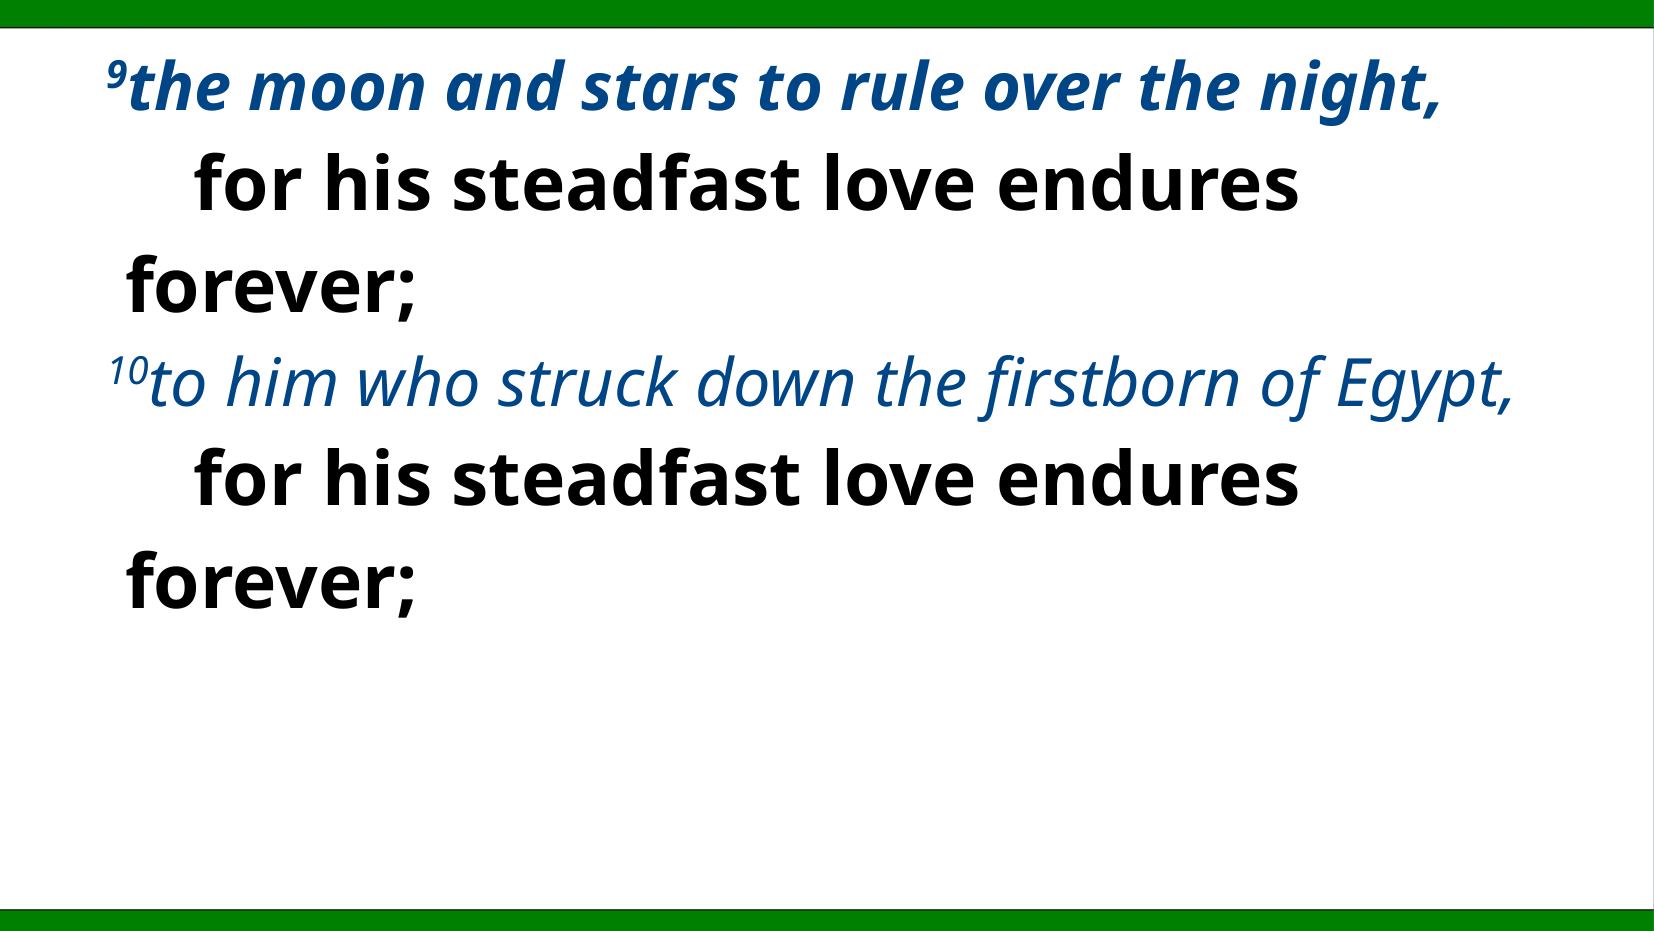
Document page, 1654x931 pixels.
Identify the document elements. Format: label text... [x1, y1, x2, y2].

picture [0, 0, 1654, 931]
text_box 9the moon and stars to rule over the night, for his steadfast love endures forever; 10to him who struck down the firstborn of Egypt, for his steadfast love endures forever; [91, 32, 1577, 491]
